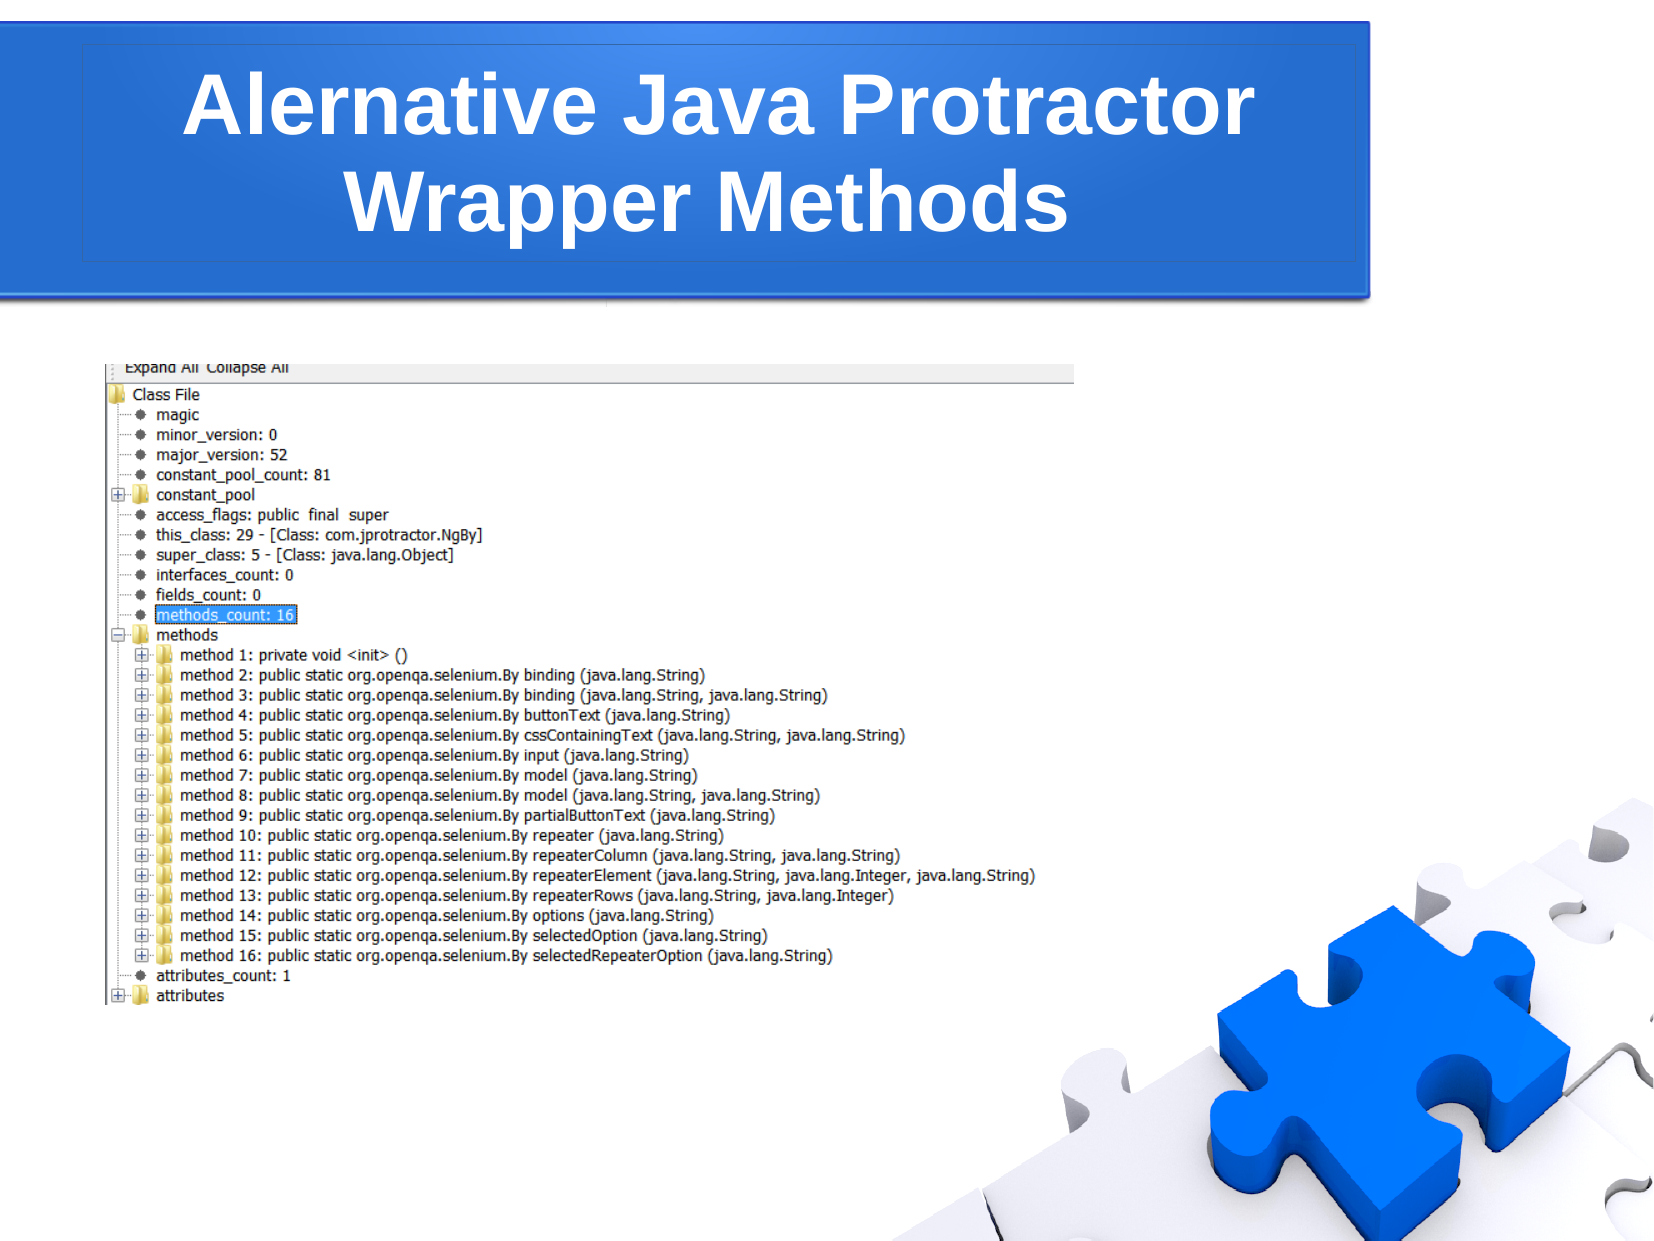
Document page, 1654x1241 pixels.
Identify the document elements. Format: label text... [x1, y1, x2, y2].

picture [105, 364, 1654, 1241]
title Alernative Java Protractor Wrapper Methods [82, 44, 1356, 262]
picture [0, 21, 1375, 307]
